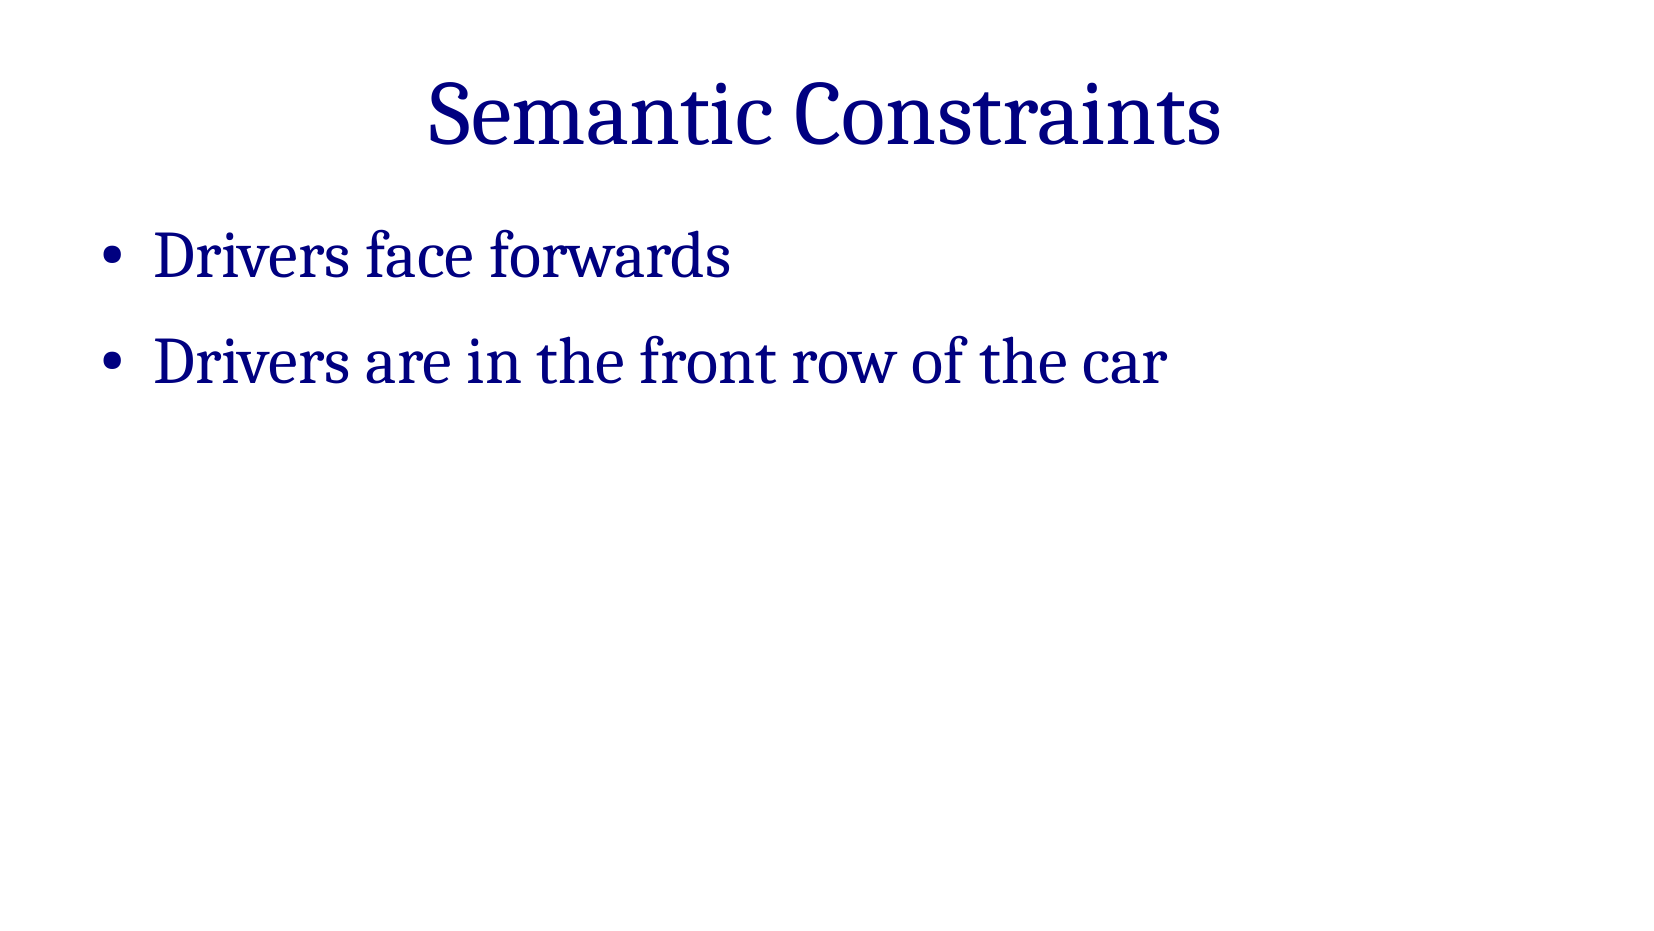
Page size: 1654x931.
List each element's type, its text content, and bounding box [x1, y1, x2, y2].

list Drivers face forwards Drivers are in the front row of the car [82, 217, 1571, 758]
title Semantic Constraints [82, 37, 1571, 193]
